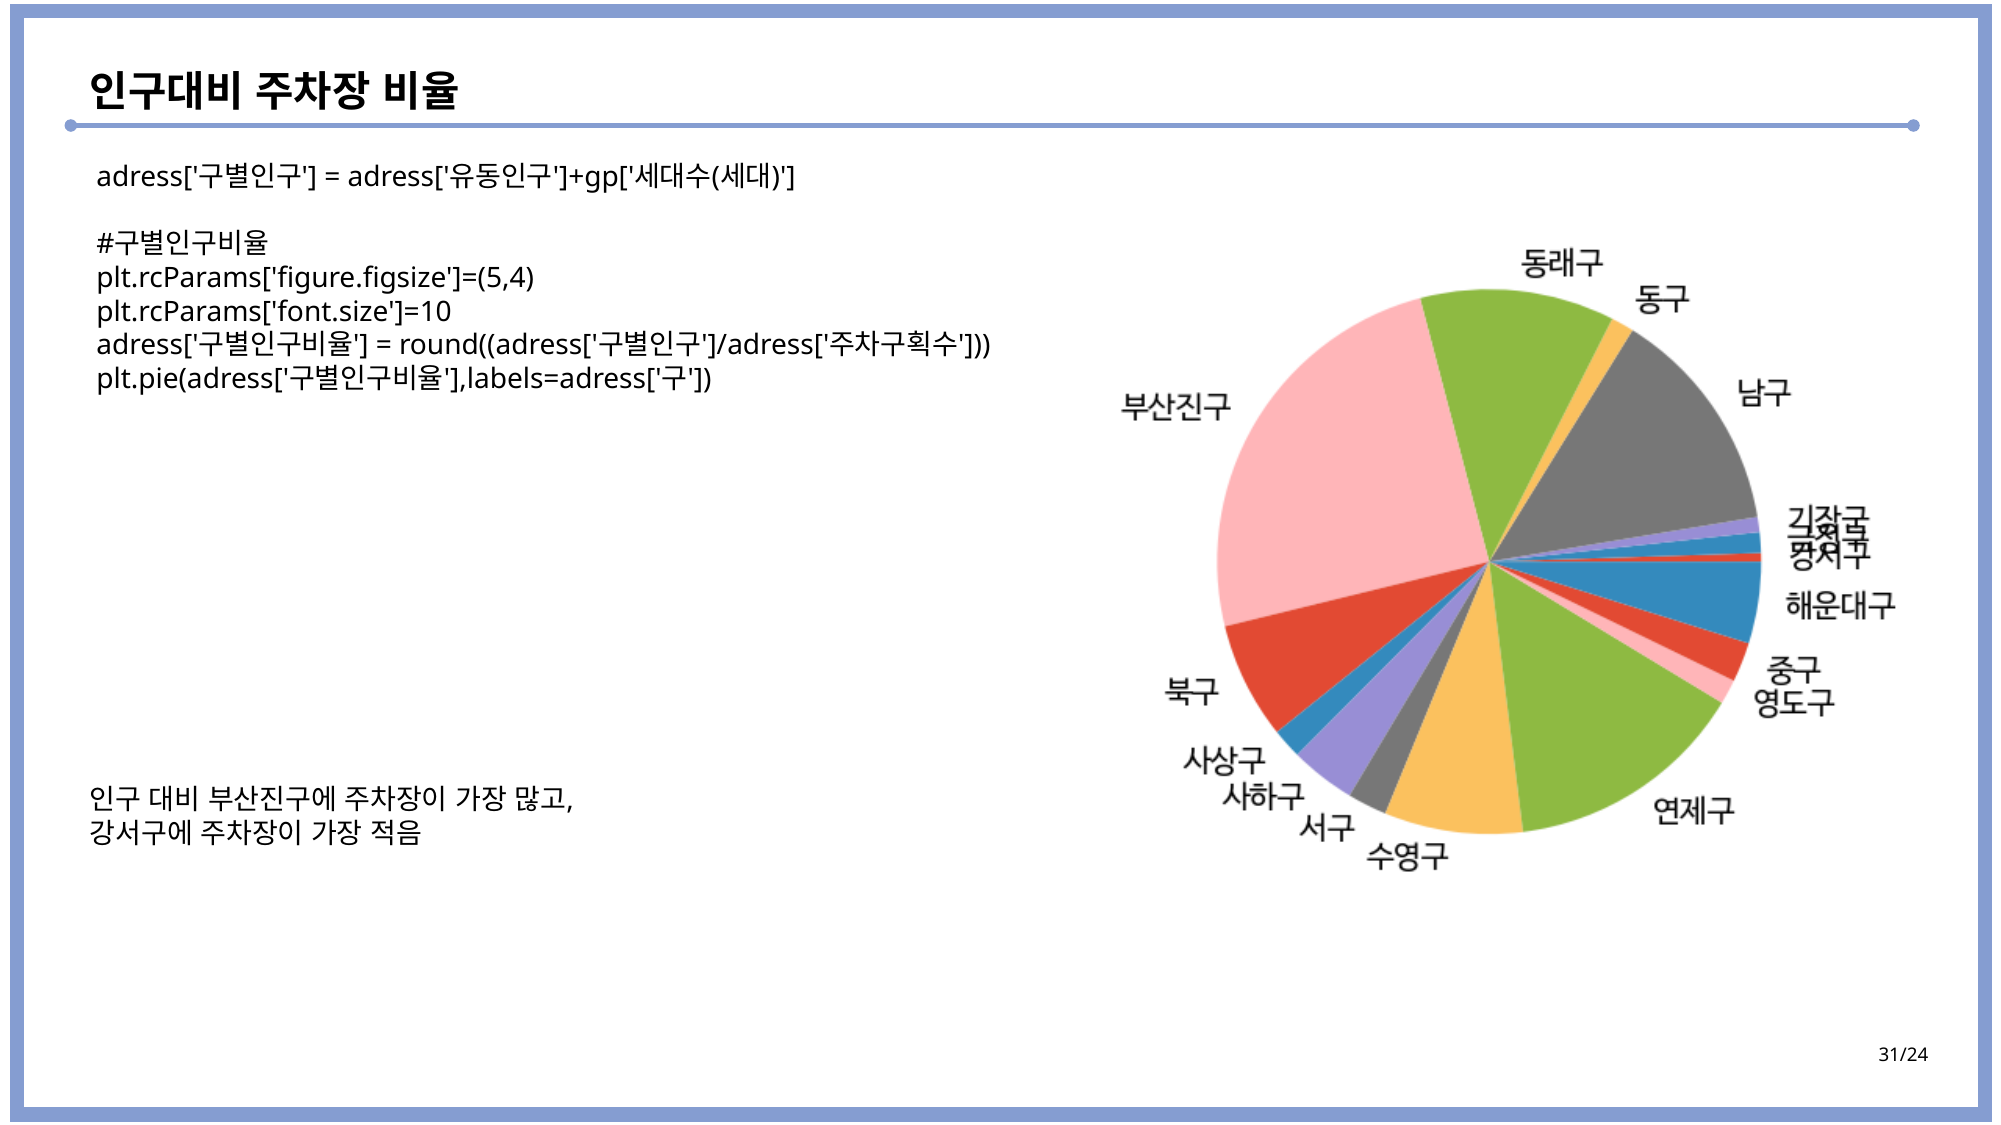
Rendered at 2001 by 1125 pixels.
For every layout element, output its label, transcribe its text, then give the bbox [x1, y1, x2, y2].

text_box adress['구별인구'] = adress['유동인구']+gp['세대수(세대)'] #구별인구비율 plt.rcParams['figure.figsize']=(5,4) plt.rcParams['font.size']=10 adress['구별인구비율'] = round((adress['구별인구']/adress['주차구획수'])) plt.pie(adress['구별인구비율'],labels=adress['구']) [81, 150, 1859, 402]
text_box 인구대비 주차장 비율 [74, 57, 865, 123]
picture [1098, 200, 1919, 925]
text_box 인구 대비 부산진구에 주차장이 가장 많고, 강서구에 주차장이 가장 적음 [74, 773, 1083, 857]
